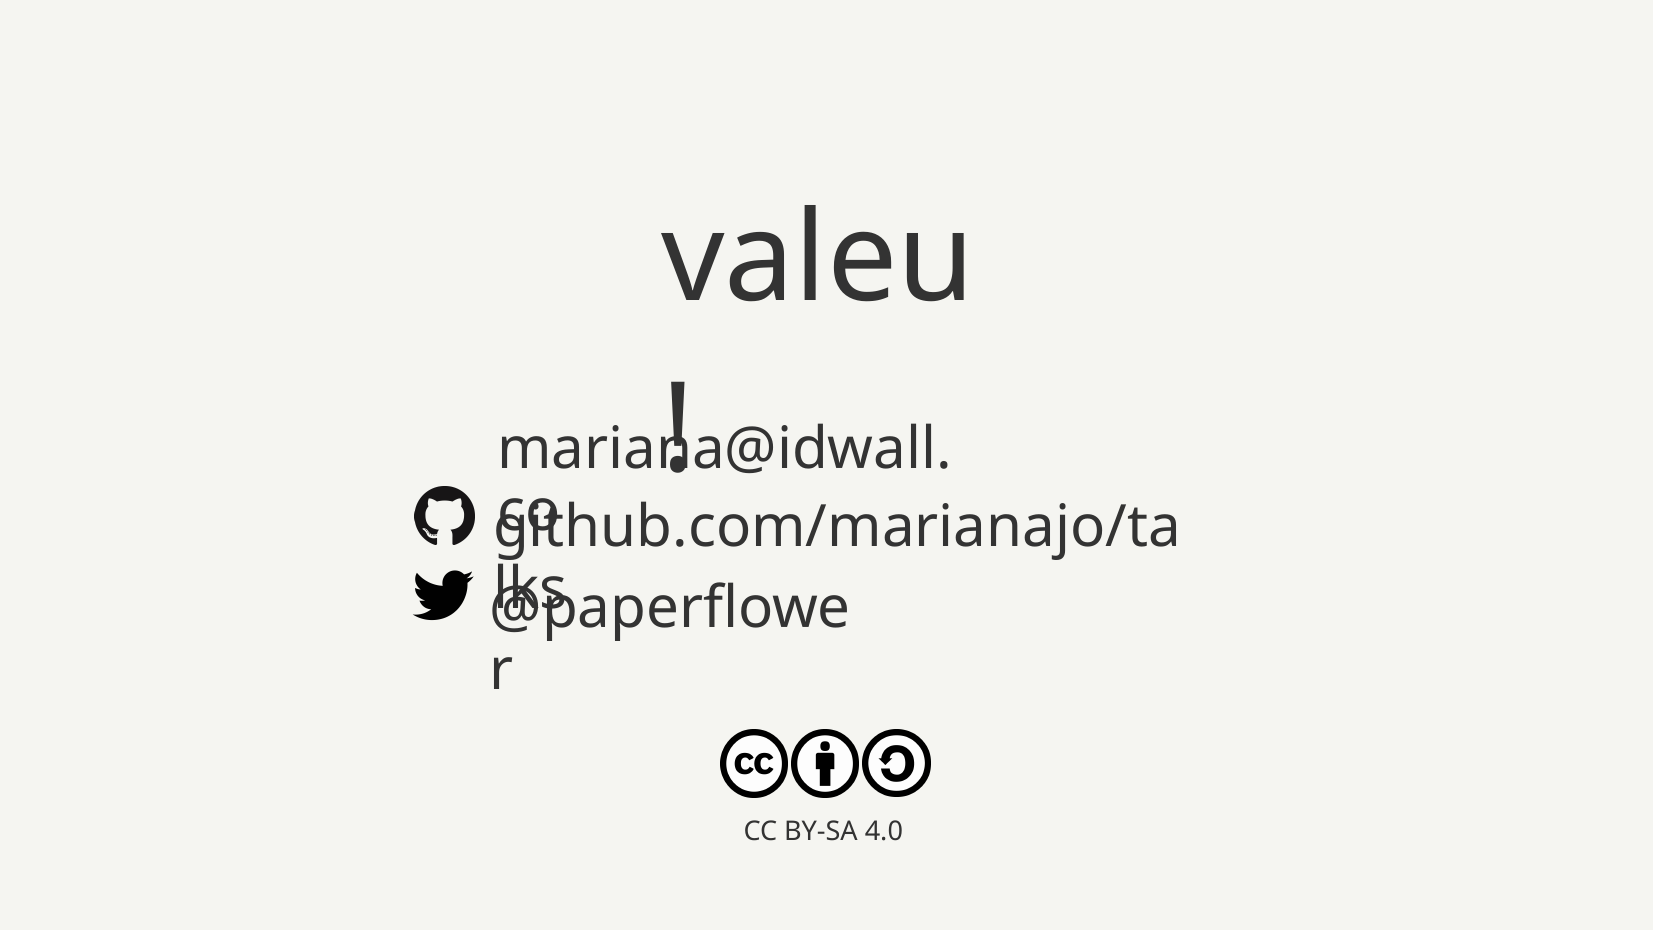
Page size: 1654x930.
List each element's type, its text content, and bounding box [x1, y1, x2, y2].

picture [720, 729, 788, 798]
text_box github.com/marianajo/talks [478, 476, 1199, 550]
text_box valeu! [646, 159, 1007, 300]
picture [862, 729, 931, 797]
picture [791, 729, 859, 798]
text_box @paperflower [475, 557, 872, 631]
picture [412, 563, 475, 626]
text_box mariana@idwall.co [482, 398, 978, 474]
text_box CC BY-SA 4.0 [728, 804, 924, 847]
picture [414, 485, 475, 546]
